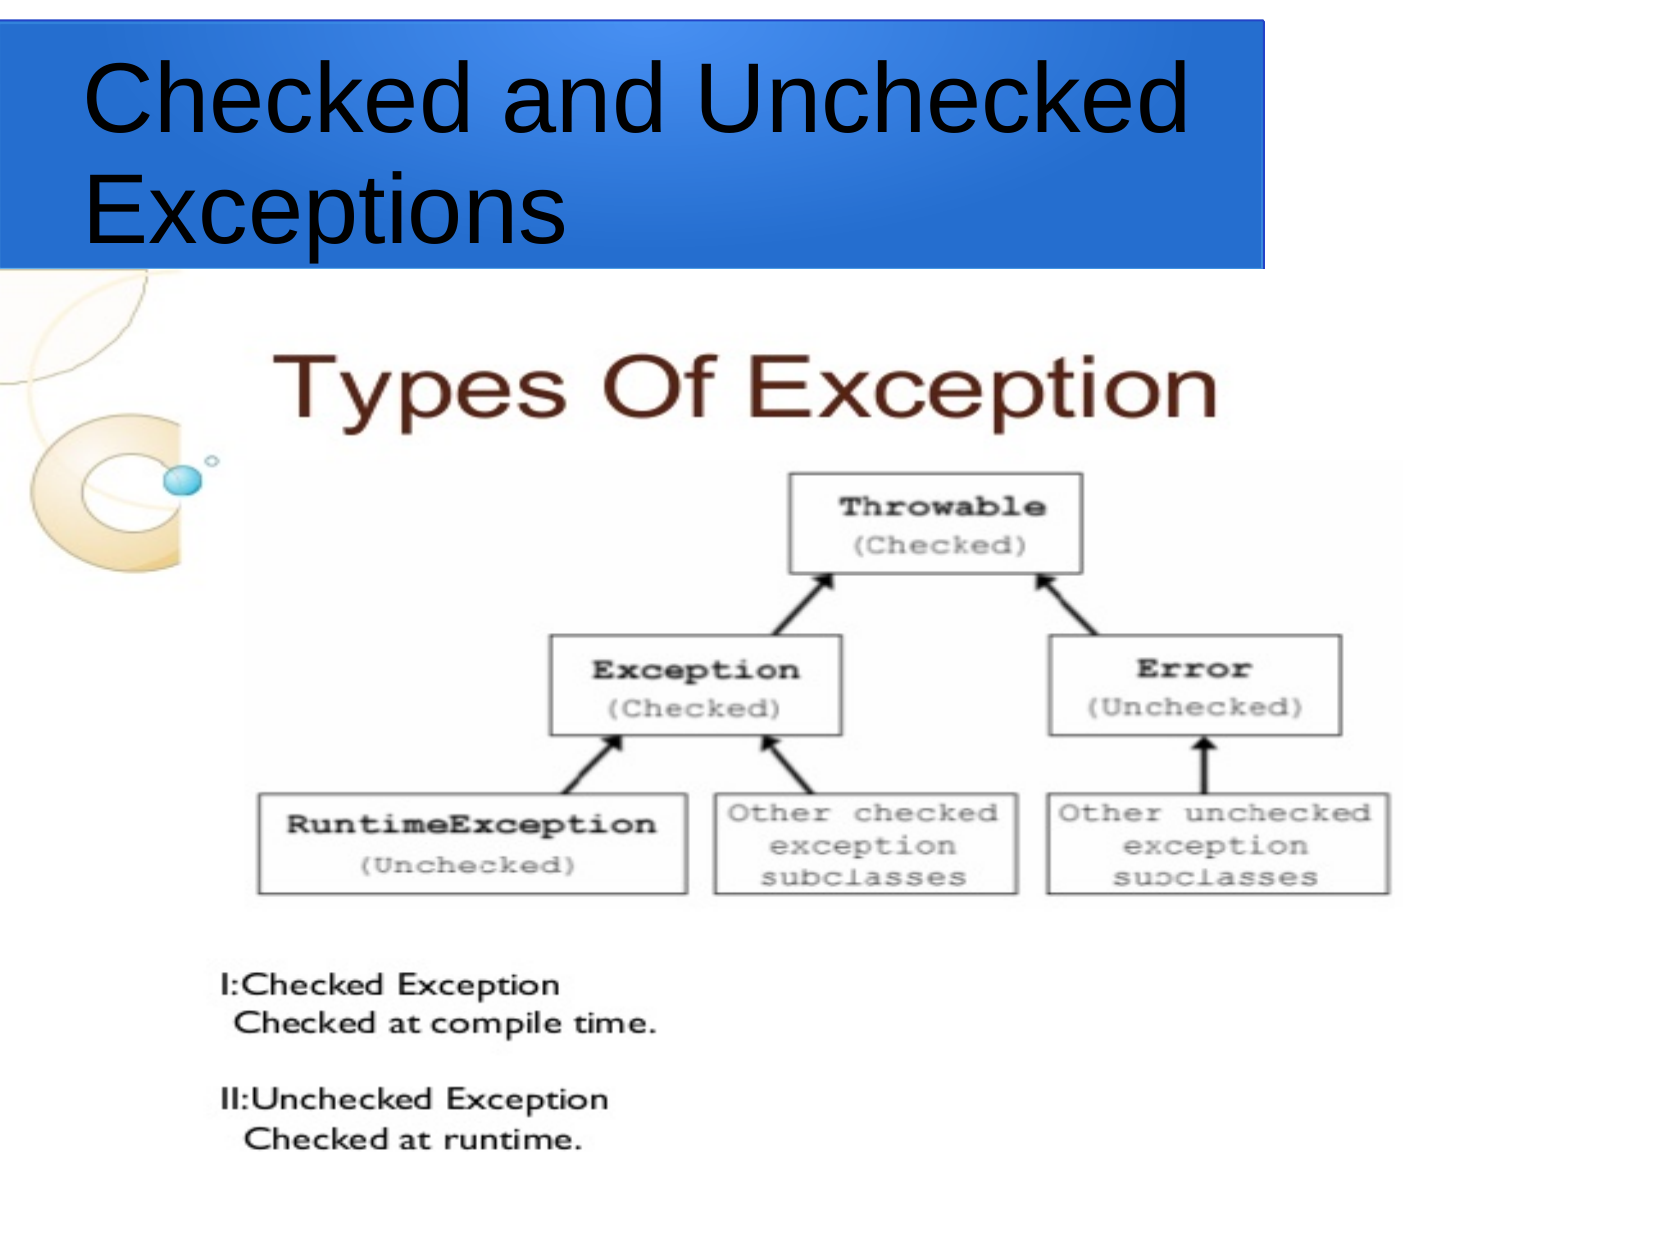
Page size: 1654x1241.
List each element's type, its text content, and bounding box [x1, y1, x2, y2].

title Checked and Unchecked Exceptions [82, 42, 1235, 269]
picture [0, 269, 1636, 1231]
